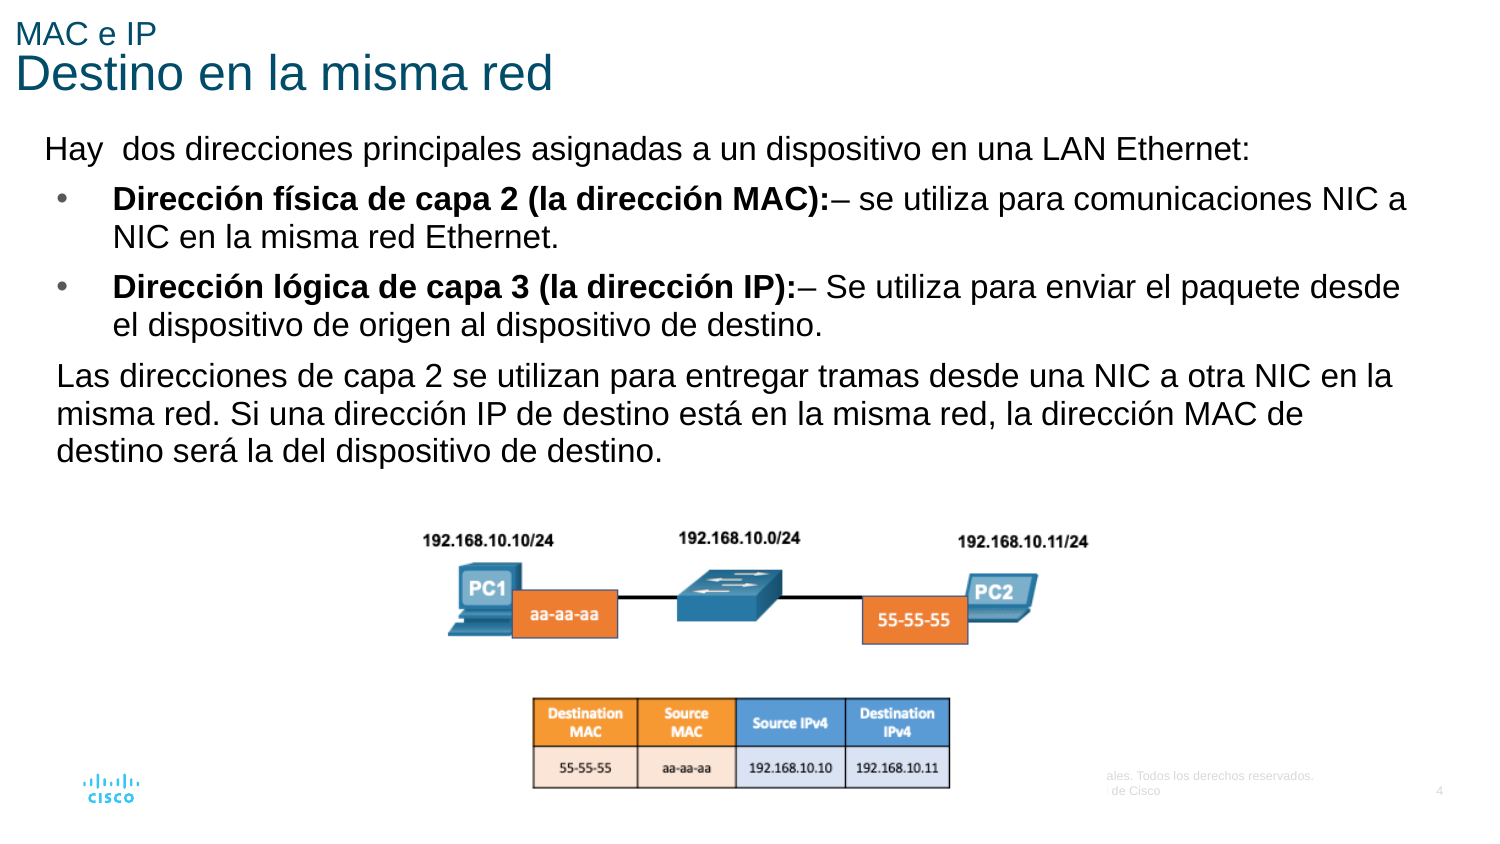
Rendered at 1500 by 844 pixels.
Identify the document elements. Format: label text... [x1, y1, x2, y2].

picture [393, 517, 1107, 801]
title MAC e IP Destino en la misma red [0, 0, 1369, 121]
list Hay dos direcciones principales asignadas a un dispositivo en una LAN Ethernet: Dirección física de capa 2 (la dirección MAC):– se utiliza para comunicaciones NIC a NIC en la misma red Ethernet. Dirección lógica de capa 3 (la dirección IP):– Se utiliza para enviar el paquete desde el dispositivo de origen al dispositivo de destino. Las direcciones de capa 2 se utilizan para entregar tramas desde una NIC a otra NIC en la misma red. Si una dirección IP de destino está en la misma red, la dirección MAC de destino será la del dispositivo de destino. [29, 120, 1430, 505]
